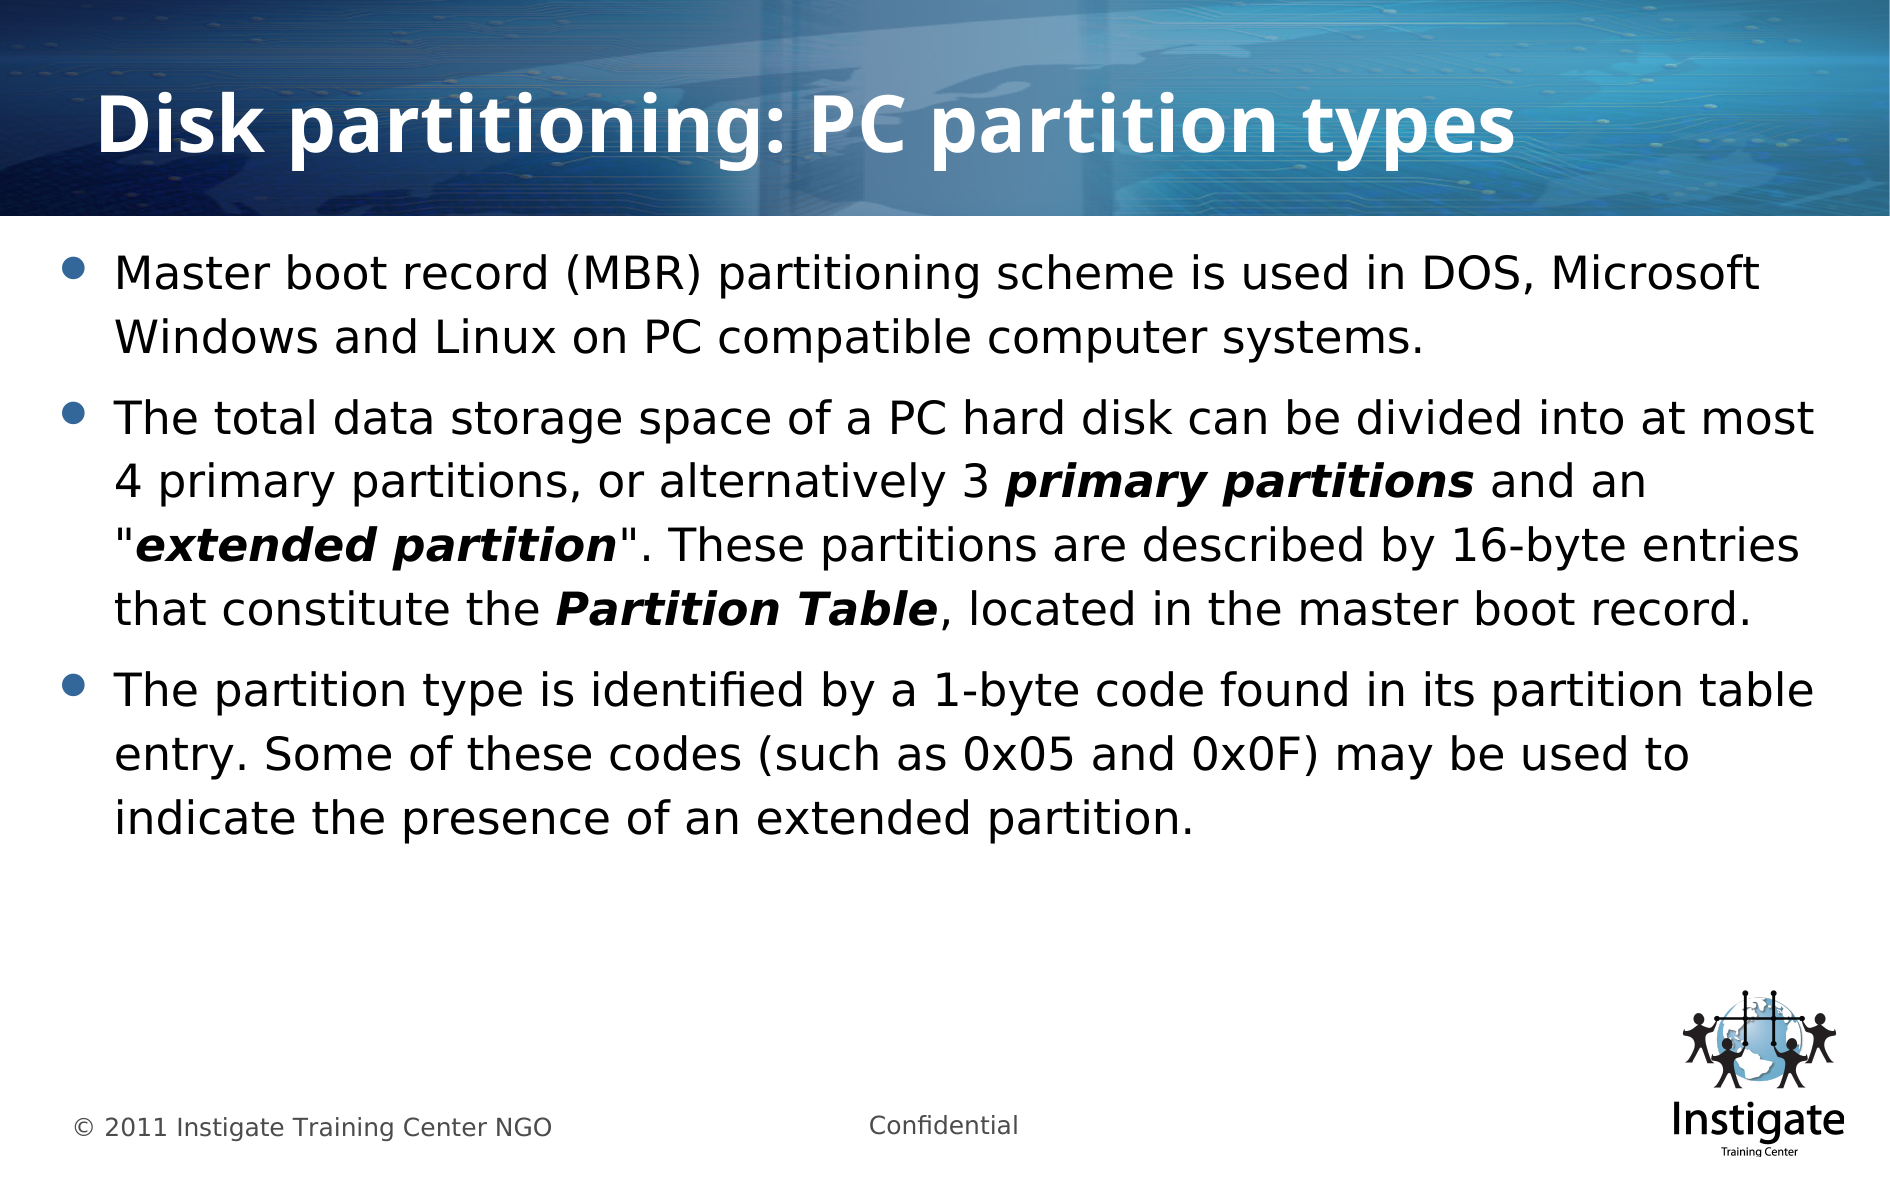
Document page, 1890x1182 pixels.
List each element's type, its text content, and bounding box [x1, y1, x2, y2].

picture [1674, 990, 1844, 1157]
picture [0, 0, 1890, 216]
list Master boot record (MBR) partitioning scheme is used in DOS, Microsoft Windows and Linux on PC compatible computer systems. The total data storage space of a PC hard disk can be divided into at most 4 primary partitions, or alternatively 3 primary partitions and an "extended partition". These partitions are described by 16-byte entries that constitute the Partition Table, located in the master boot record. The partition type is identified by a 1-byte code found in its partition table entry. Some of these codes (such as 0x05 and 0x0F) may be used to indicate the presence of an extended partition. [59, 236, 1831, 1001]
title Disk partitioning: PC partition types [94, 54, 1793, 210]
